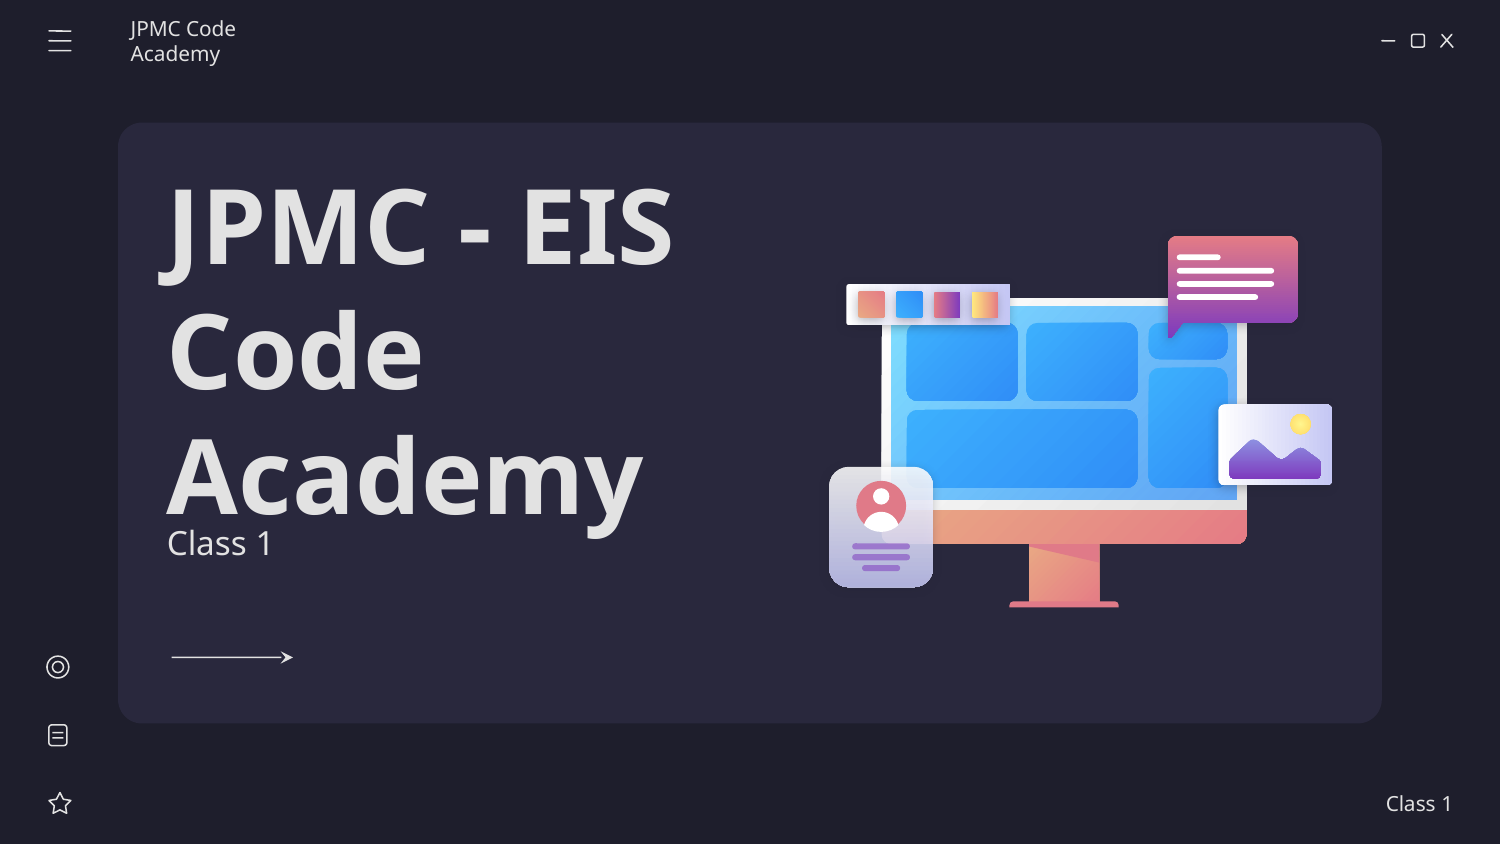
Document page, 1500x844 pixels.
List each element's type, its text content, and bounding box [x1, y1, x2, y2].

subtitle Class 1 [151, 506, 639, 577]
text_box [829, 235, 1333, 608]
title JPMC - EIS Code Academy [151, 216, 823, 480]
subtitle JPMC Code Academy [130, 18, 306, 64]
subtitle Class 1 [1278, 780, 1453, 826]
